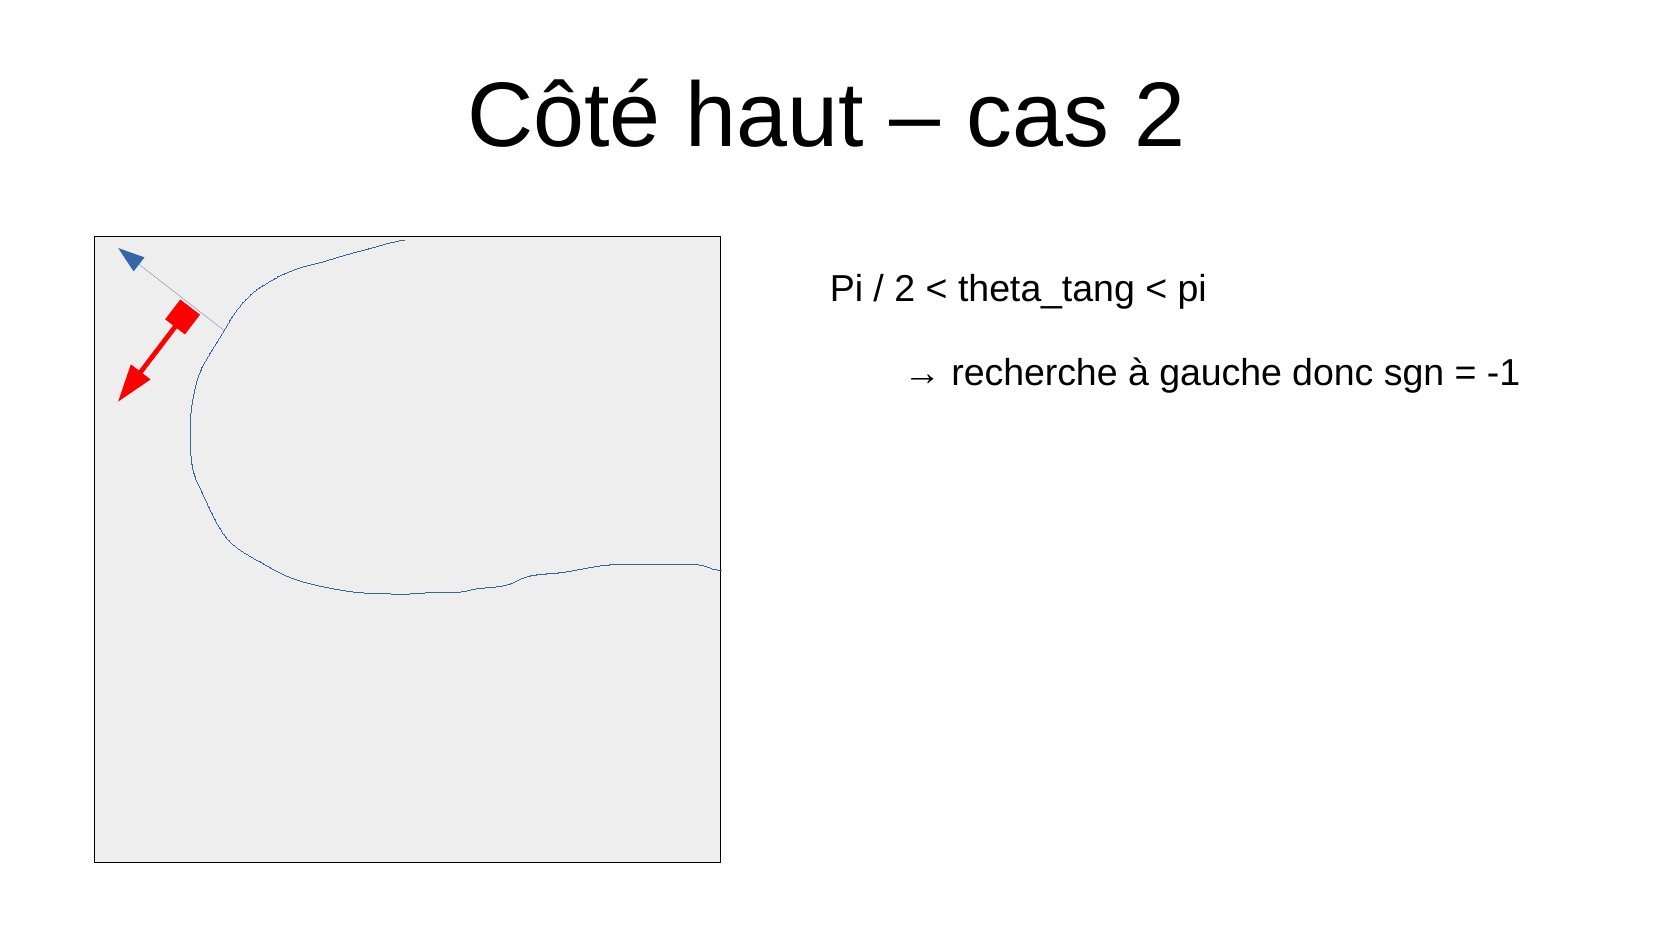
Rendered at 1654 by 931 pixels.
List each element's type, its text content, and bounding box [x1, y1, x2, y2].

text_box [94, 236, 721, 863]
text_box Pi / 2 < theta_tang < pi → recherche à gauche donc sgn = -1 [814, 259, 1583, 401]
title Côté haut – cas 2 [82, 37, 1571, 193]
